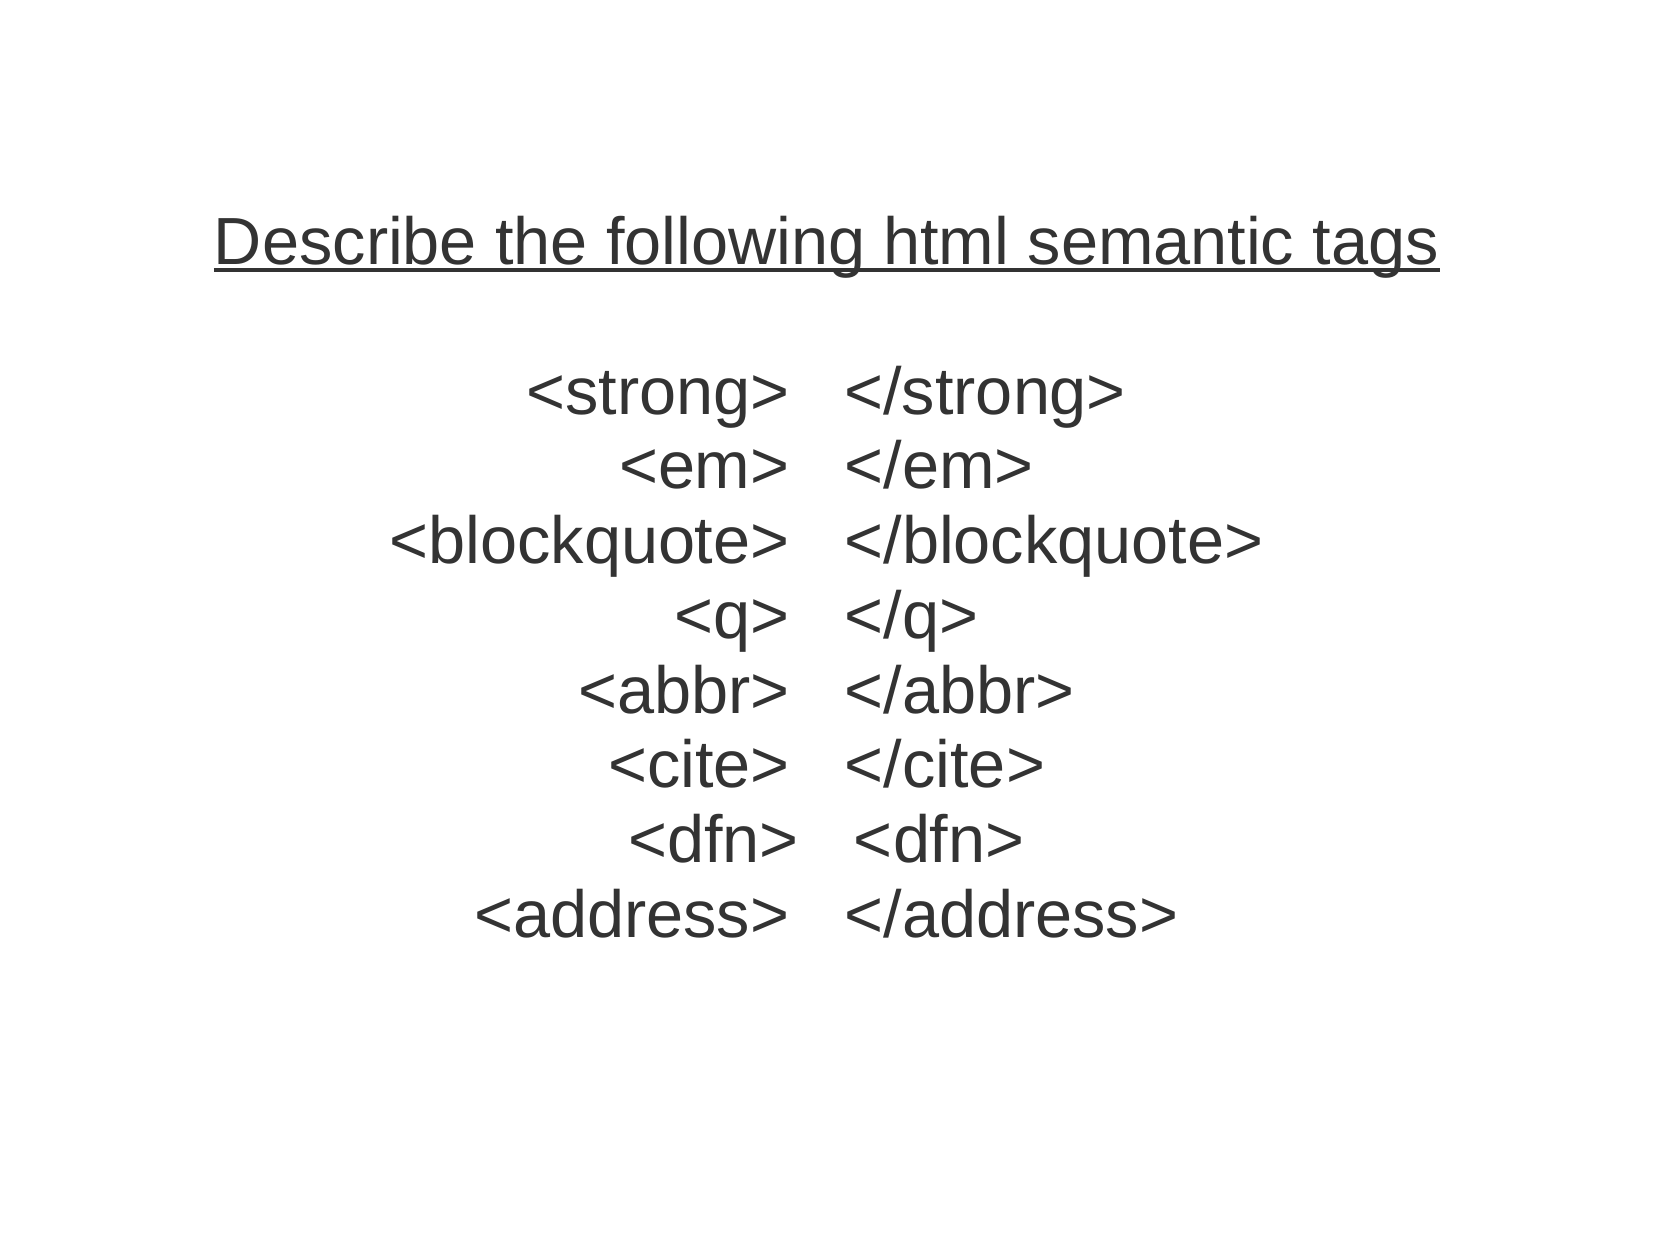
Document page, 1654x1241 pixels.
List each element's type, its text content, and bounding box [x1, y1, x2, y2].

subtitle Describe the following html semantic tags <strong> </strong> <em> </em> <blockquote> </blockquote> <q> </q> <abbr> </abbr> <cite> </cite> <dfn> <dfn> <address> </address> [82, 49, 1571, 1182]
